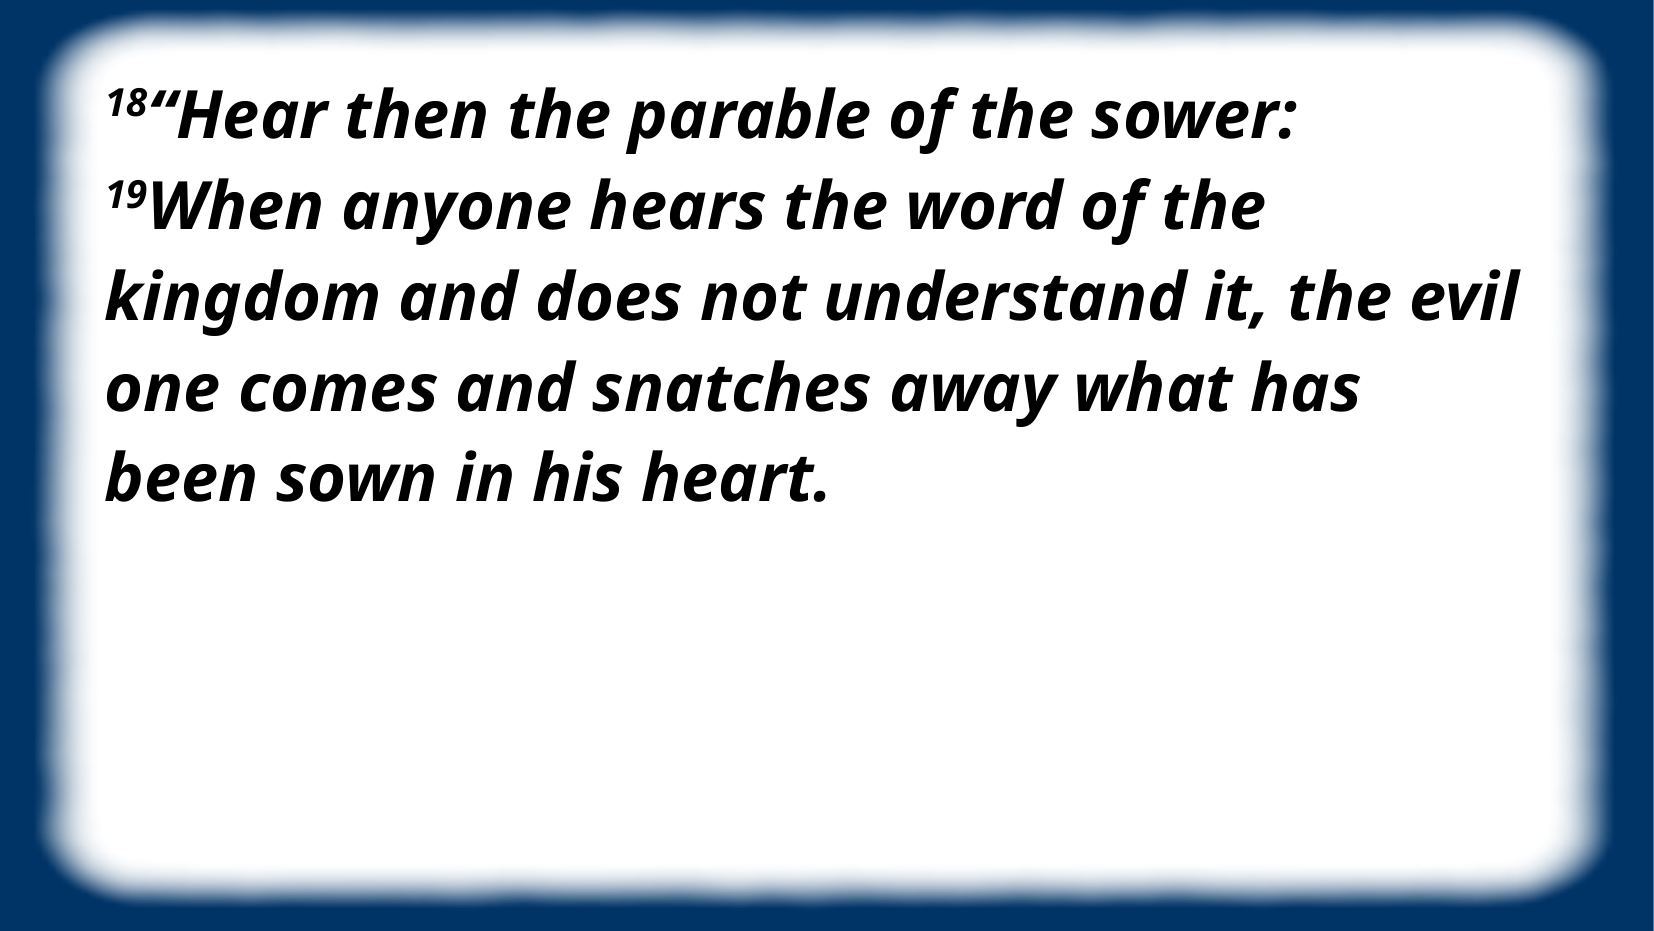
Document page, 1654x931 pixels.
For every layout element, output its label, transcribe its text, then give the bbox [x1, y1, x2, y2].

picture [0, 0, 1654, 931]
text_box 18“Hear then the parable of the sower: 19When anyone hears the word of the kingdom and does not understand it, the evil one comes and snatches away what has been sown in his heart. [90, 60, 1546, 519]
